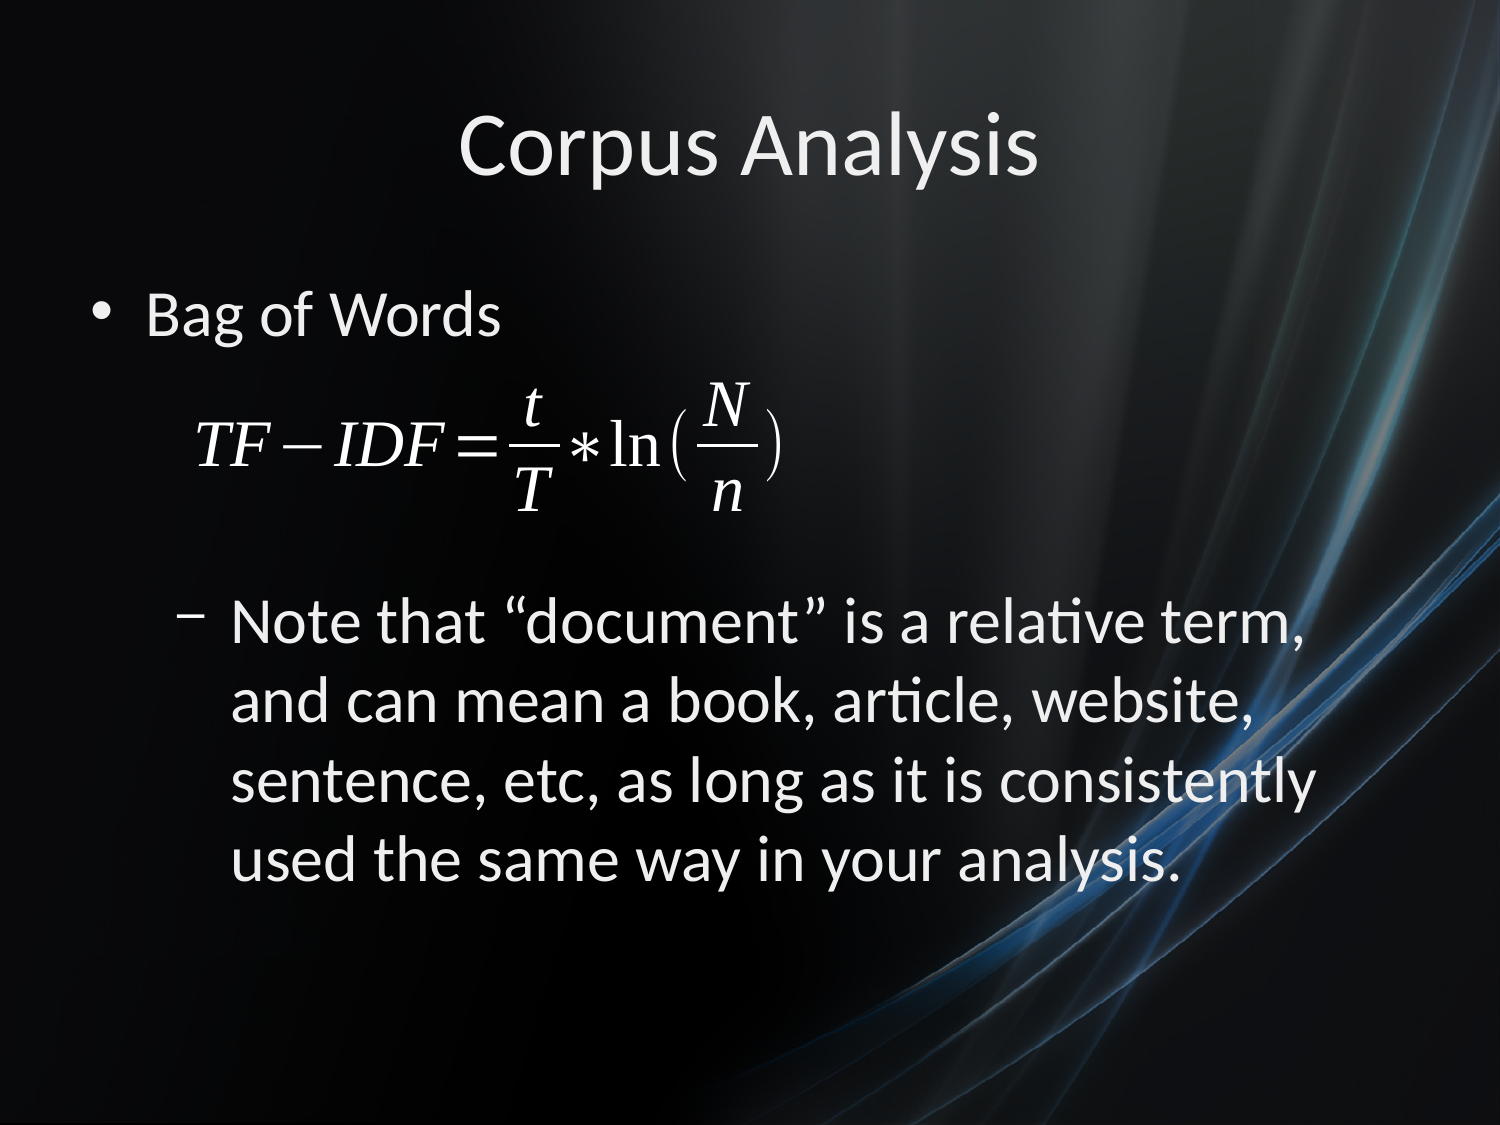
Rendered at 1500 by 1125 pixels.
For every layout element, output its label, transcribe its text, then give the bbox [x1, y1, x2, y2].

text_box [0, 0, 1500, 1125]
title Corpus Analysis [75, 45, 1425, 233]
list Bag of Words Note that “document” is a relative term, and can mean a book, article, website, sentence, etc, as long as it is consistently used the same way in your analysis. [75, 262, 1426, 1005]
chart [187, 367, 793, 526]
